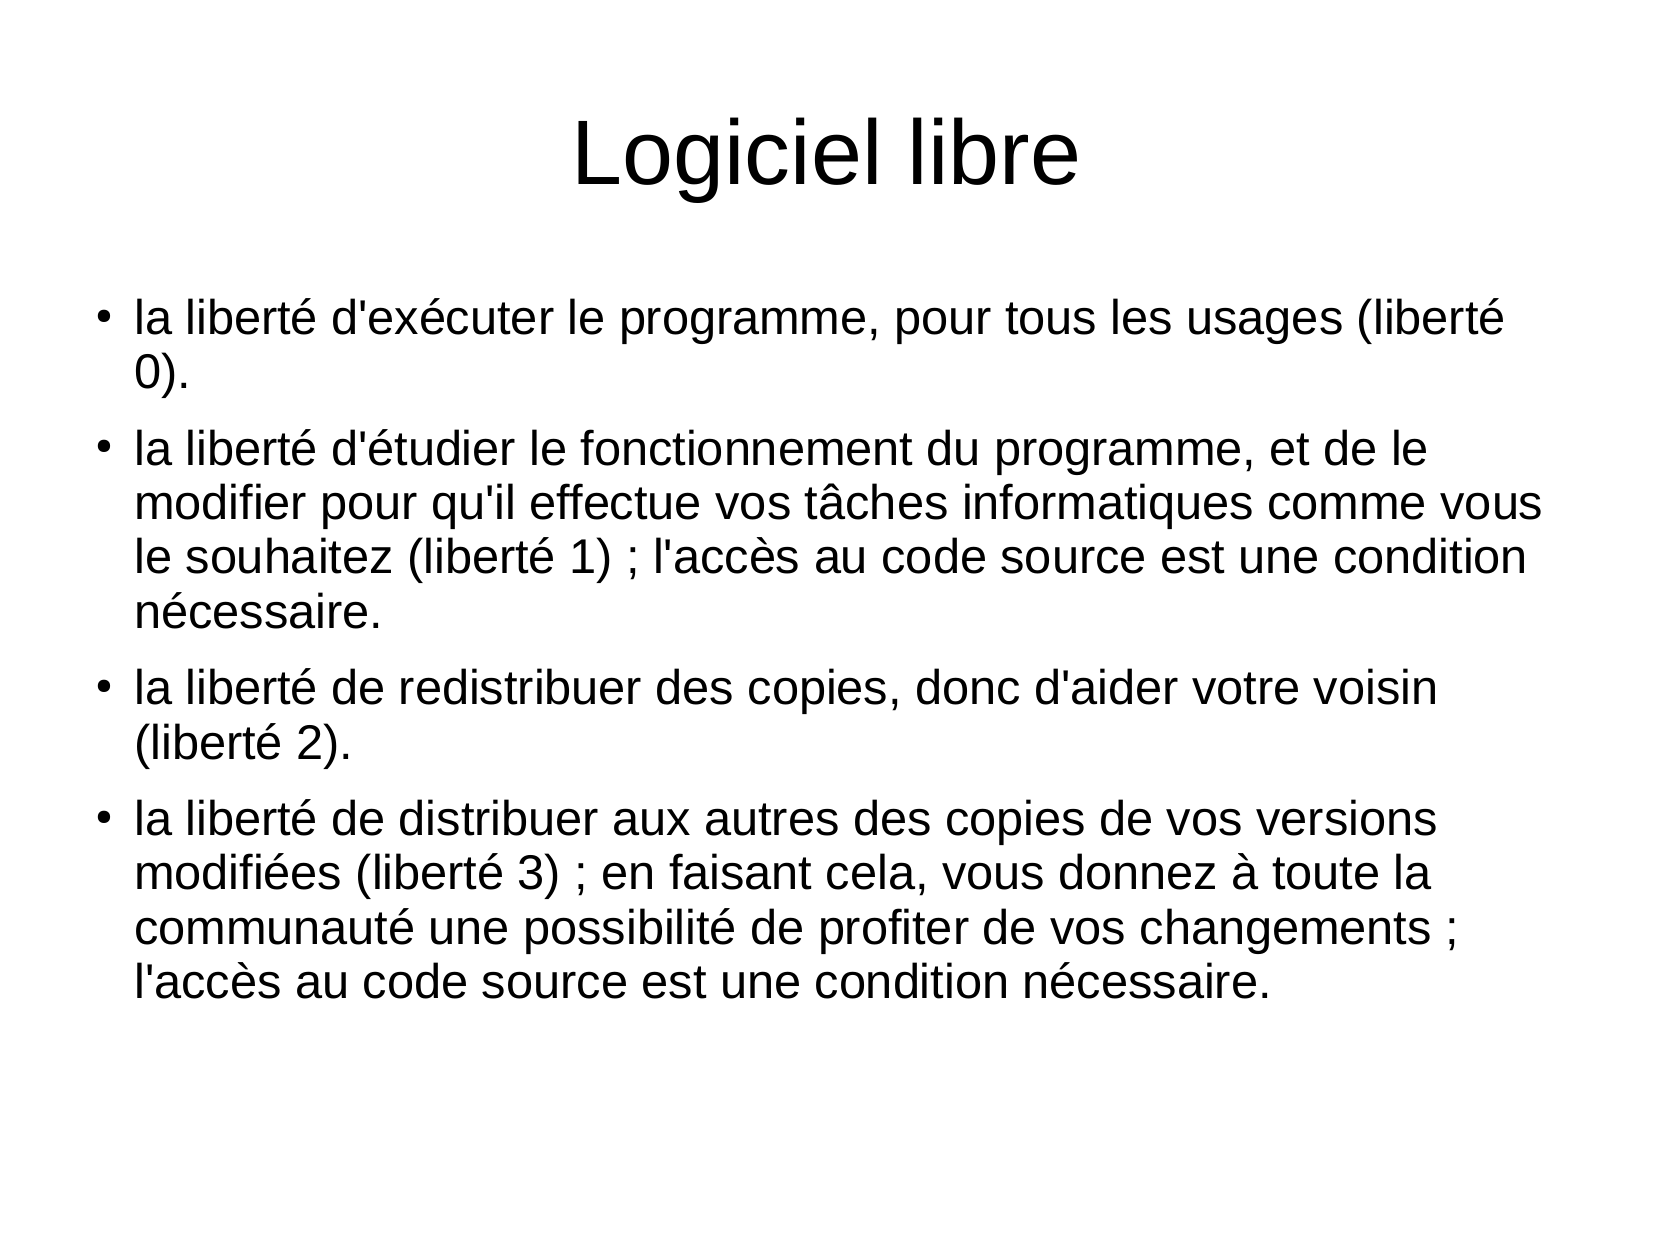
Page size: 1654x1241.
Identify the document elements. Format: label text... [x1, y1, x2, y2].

list la liberté d'exécuter le programme, pour tous les usages (liberté 0). la liberté d'étudier le fonctionnement du programme, et de le modifier pour qu'il effectue vos tâches informatiques comme vous le souhaitez (liberté 1) ; l'accès au code source est une condition nécessaire. la liberté de redistribuer des copies, donc d'aider votre voisin (liberté 2). la liberté de distribuer aux autres des copies de vos versions modifiées (liberté 3) ; en faisant cela, vous donnez à toute la communauté une possibilité de profiter de vos changements ; l'accès au code source est une condition nécessaire. [82, 290, 1571, 1010]
title Logiciel libre [82, 49, 1571, 257]
